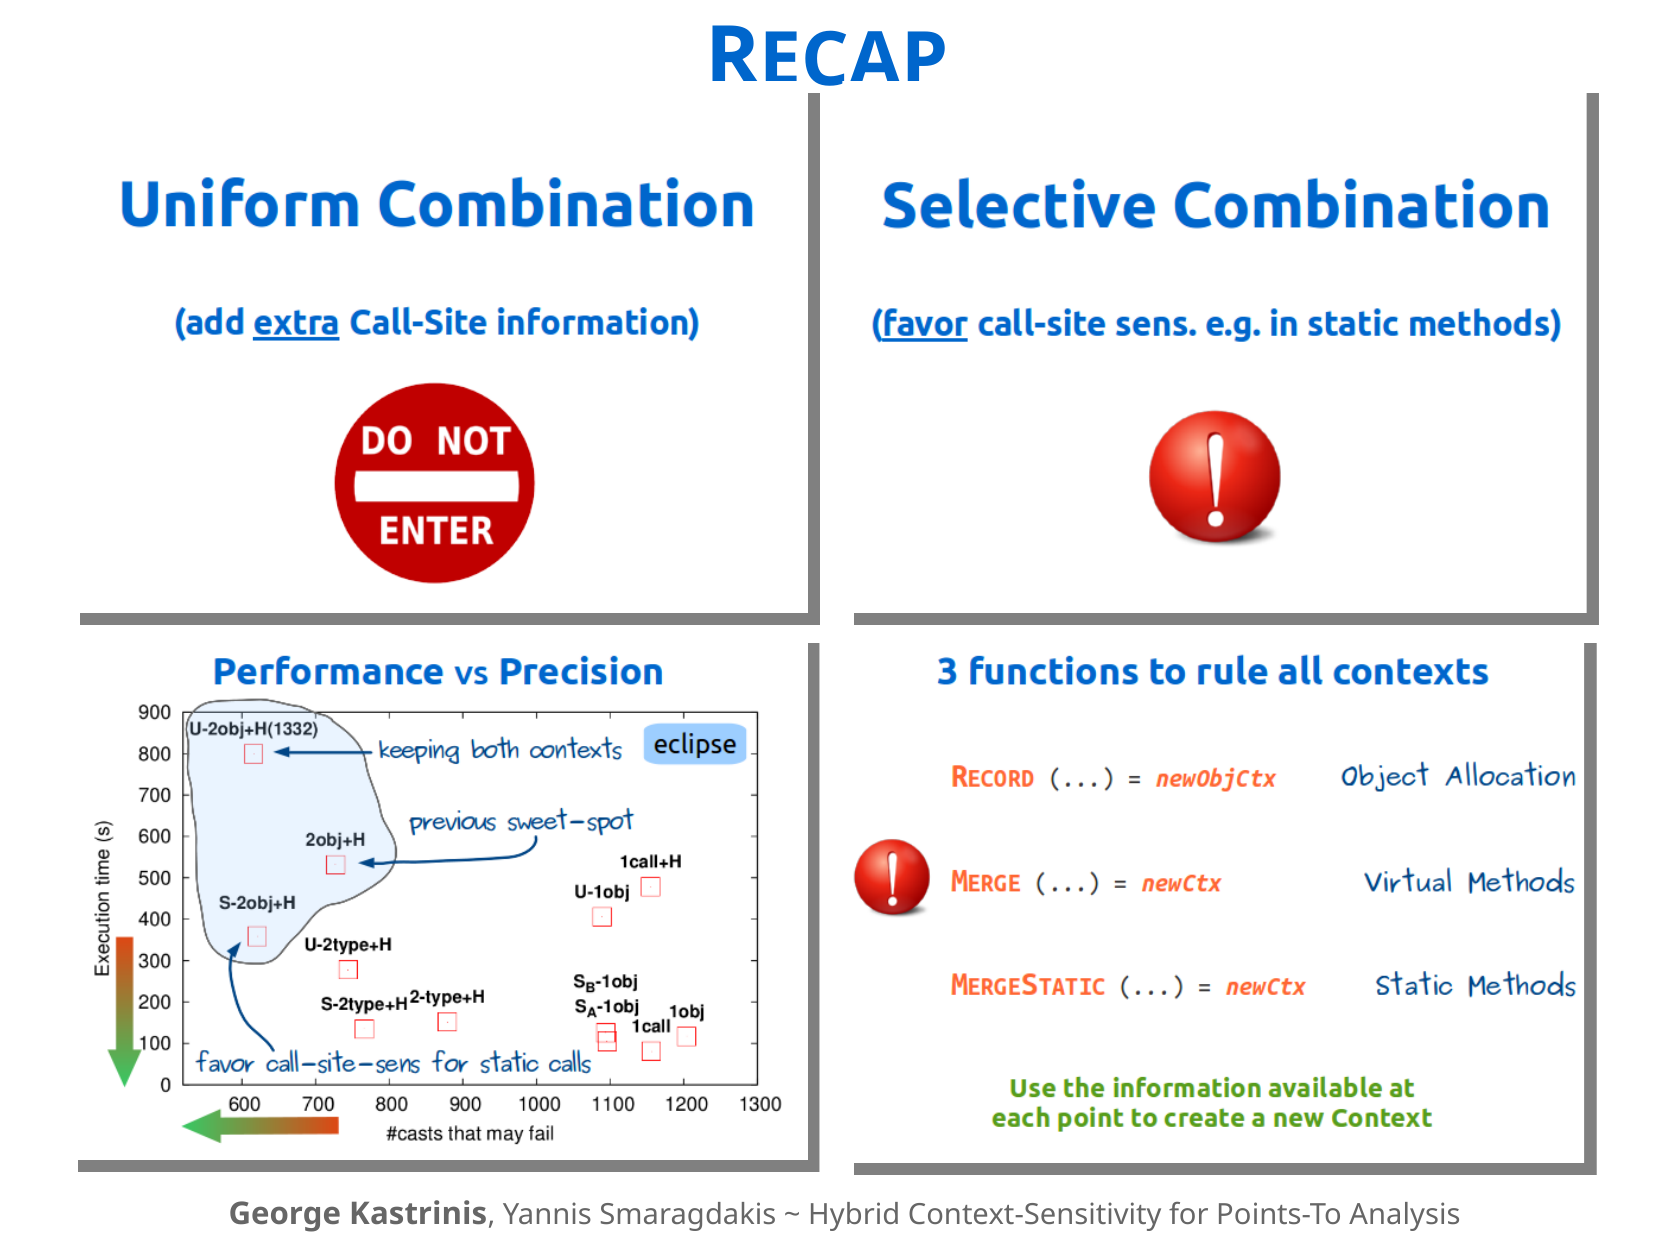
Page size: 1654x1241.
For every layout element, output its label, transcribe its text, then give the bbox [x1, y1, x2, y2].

picture [842, 631, 1585, 1163]
picture [842, 81, 1587, 613]
picture [66, 631, 808, 1160]
text_box RECAP [422, 0, 1231, 97]
picture [68, 81, 808, 613]
